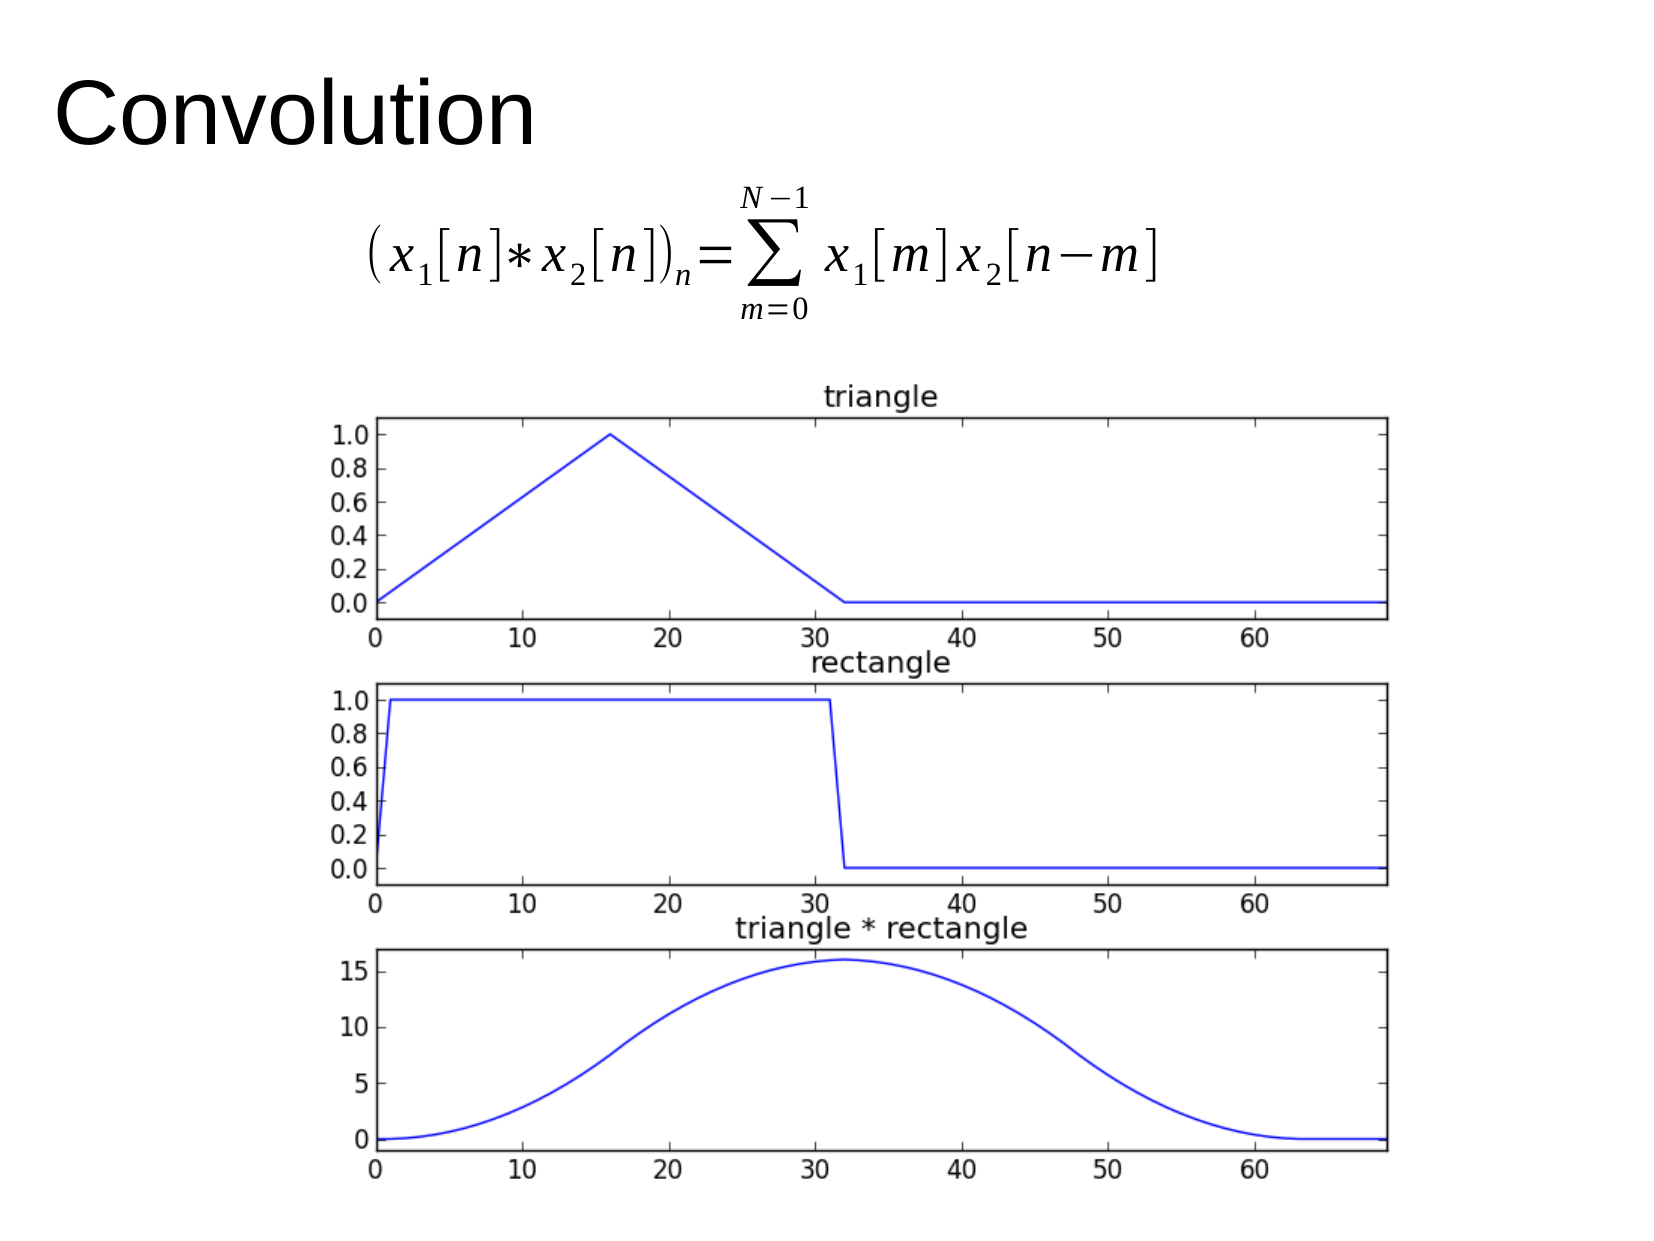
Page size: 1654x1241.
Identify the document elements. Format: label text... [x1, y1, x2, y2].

title Convolution [53, 18, 1403, 207]
chart [360, 180, 1165, 326]
picture [213, 326, 1516, 1241]
